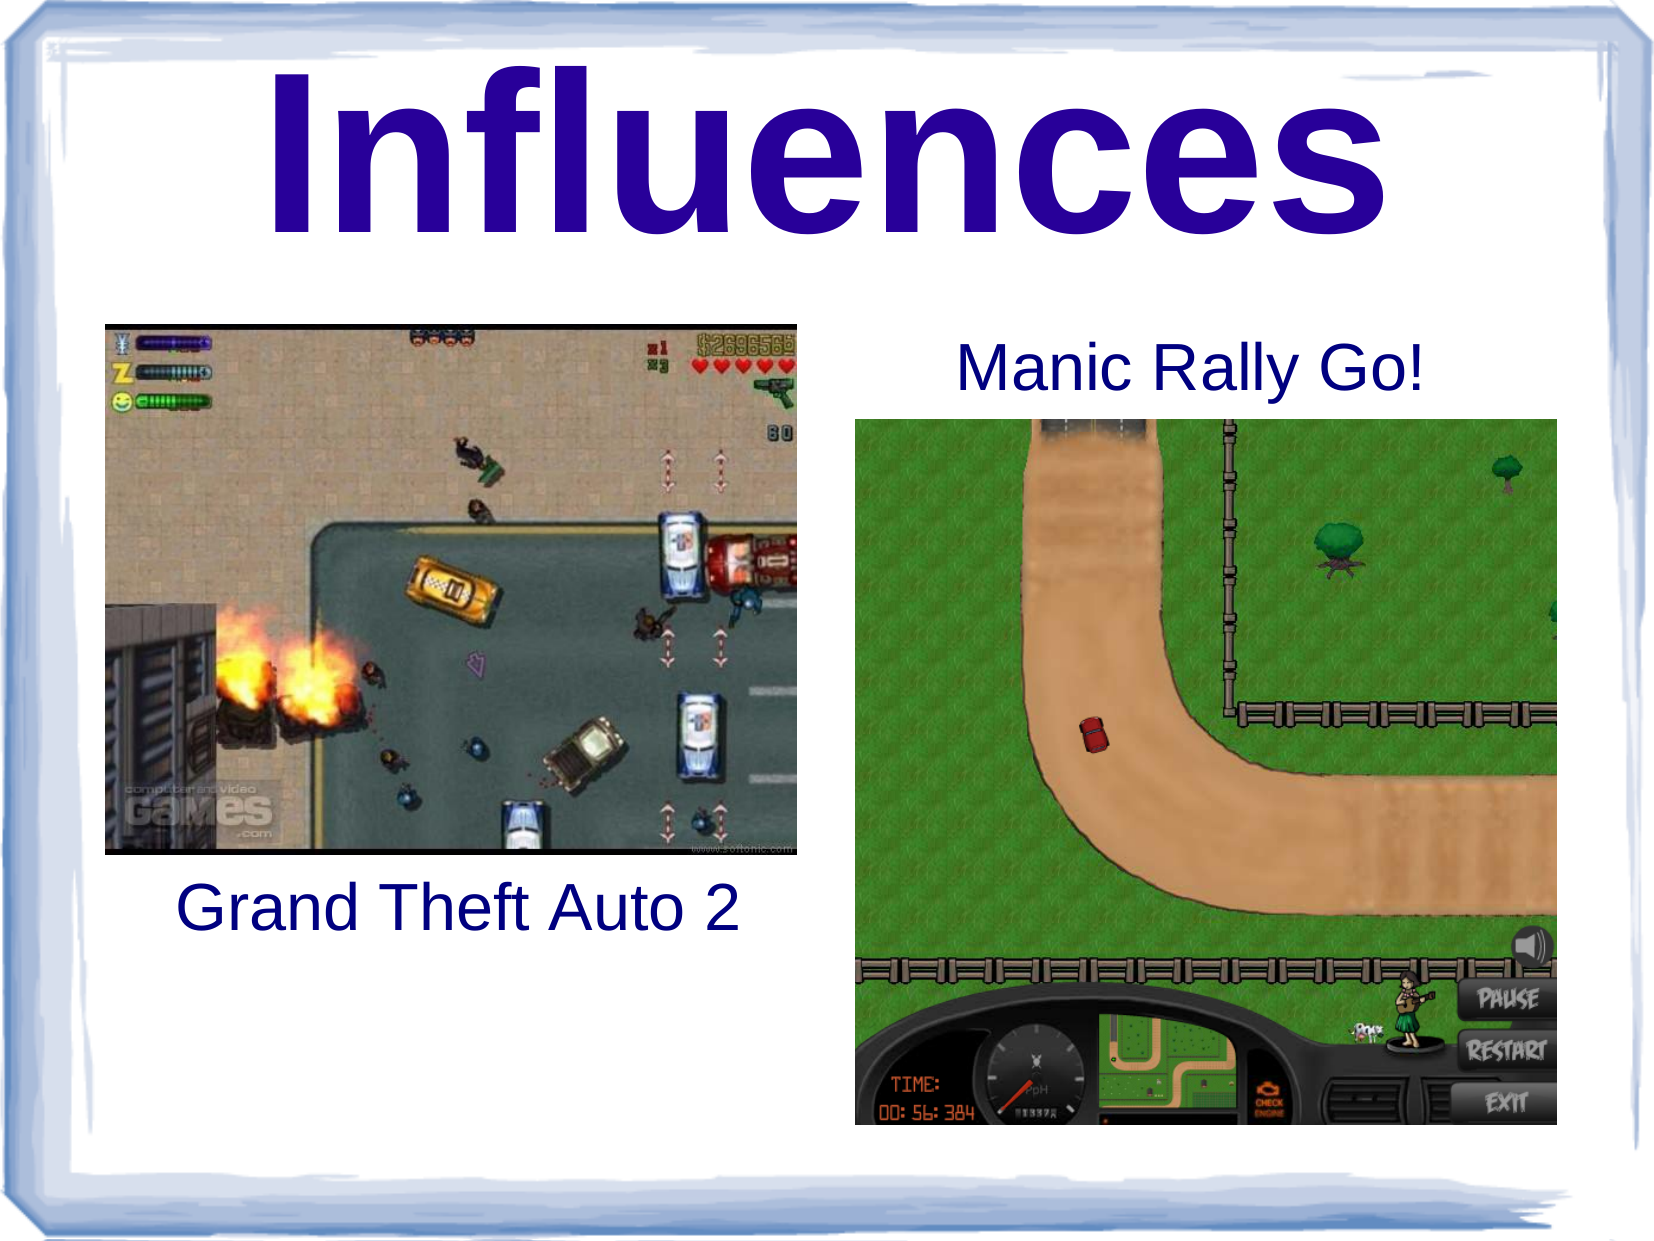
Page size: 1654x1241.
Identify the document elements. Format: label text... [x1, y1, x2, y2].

list Manic Rally Go! [885, 330, 1568, 421]
picture [0, 0, 1654, 1241]
list Grand Theft Auto 2 [104, 870, 787, 961]
title Influences [82, 24, 1571, 282]
